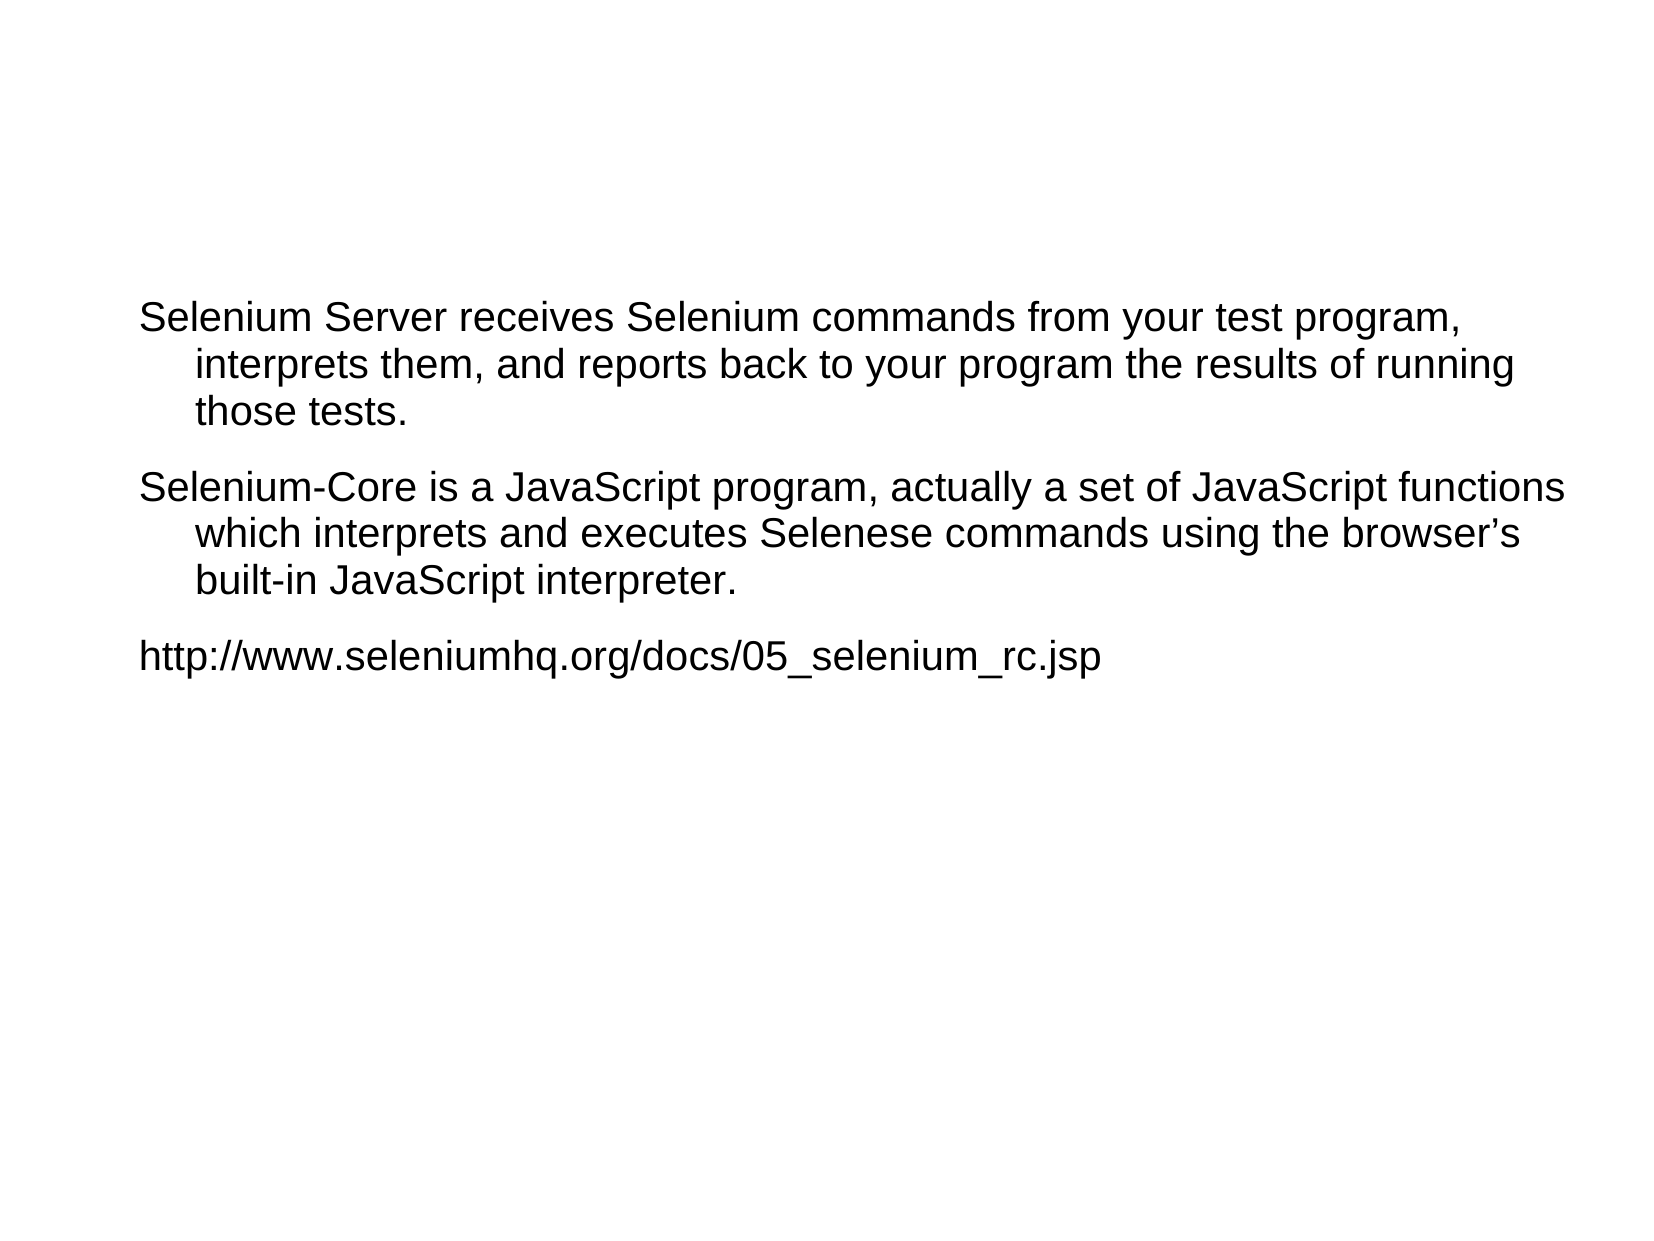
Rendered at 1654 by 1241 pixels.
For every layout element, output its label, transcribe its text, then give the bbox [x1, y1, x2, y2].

list Selenium Server receives Selenium commands from your test program, interprets them, and reports back to your program the results of running those tests. Selenium-Core is a JavaScript program, actually a set of JavaScript functions which interprets and executes Selenese commands using the browser’s built-in JavaScript interpreter. http://www.seleniumhq.org/docs/05_selenium_rc.jsp [82, 290, 1571, 1109]
